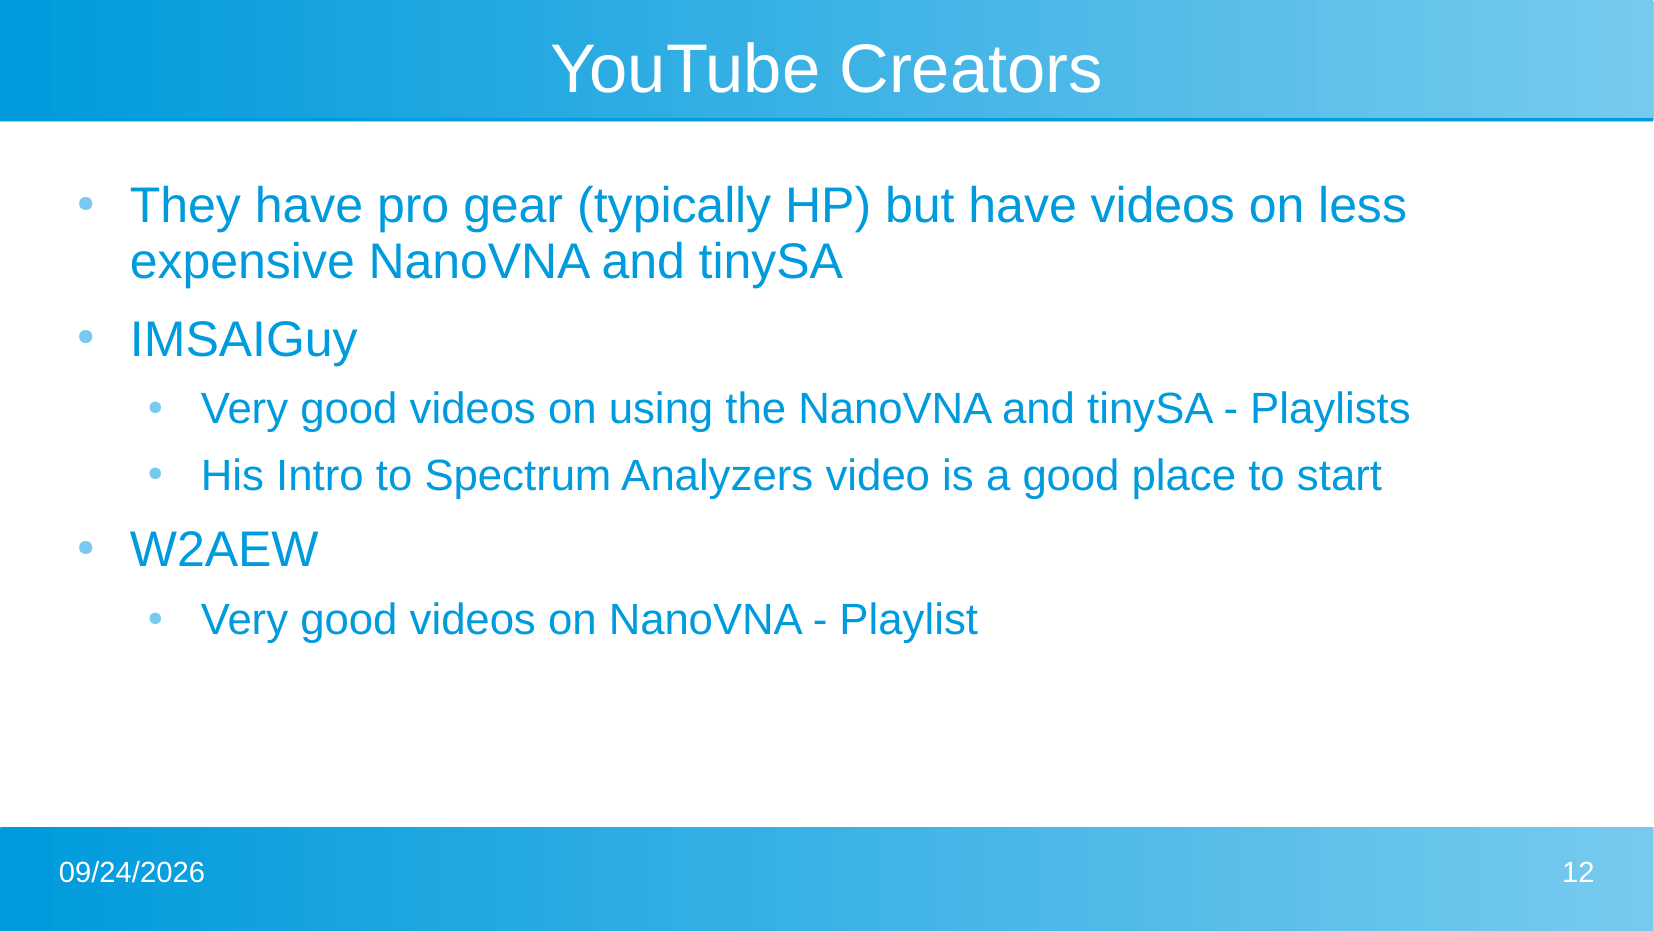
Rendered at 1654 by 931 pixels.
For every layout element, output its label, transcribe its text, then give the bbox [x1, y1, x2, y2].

title YouTube Creators [59, 29, 1595, 108]
list They have pro gear (typically HP) but have videos on less expensive NanoVNA and tinySA IMSAIGuy Very good videos on using the NanoVNA and tinySA - Playlists His Intro to Spectrum Analyzers video is a good place to start W2AEW Very good videos on NanoVNA - Playlist [59, 177, 1595, 768]
